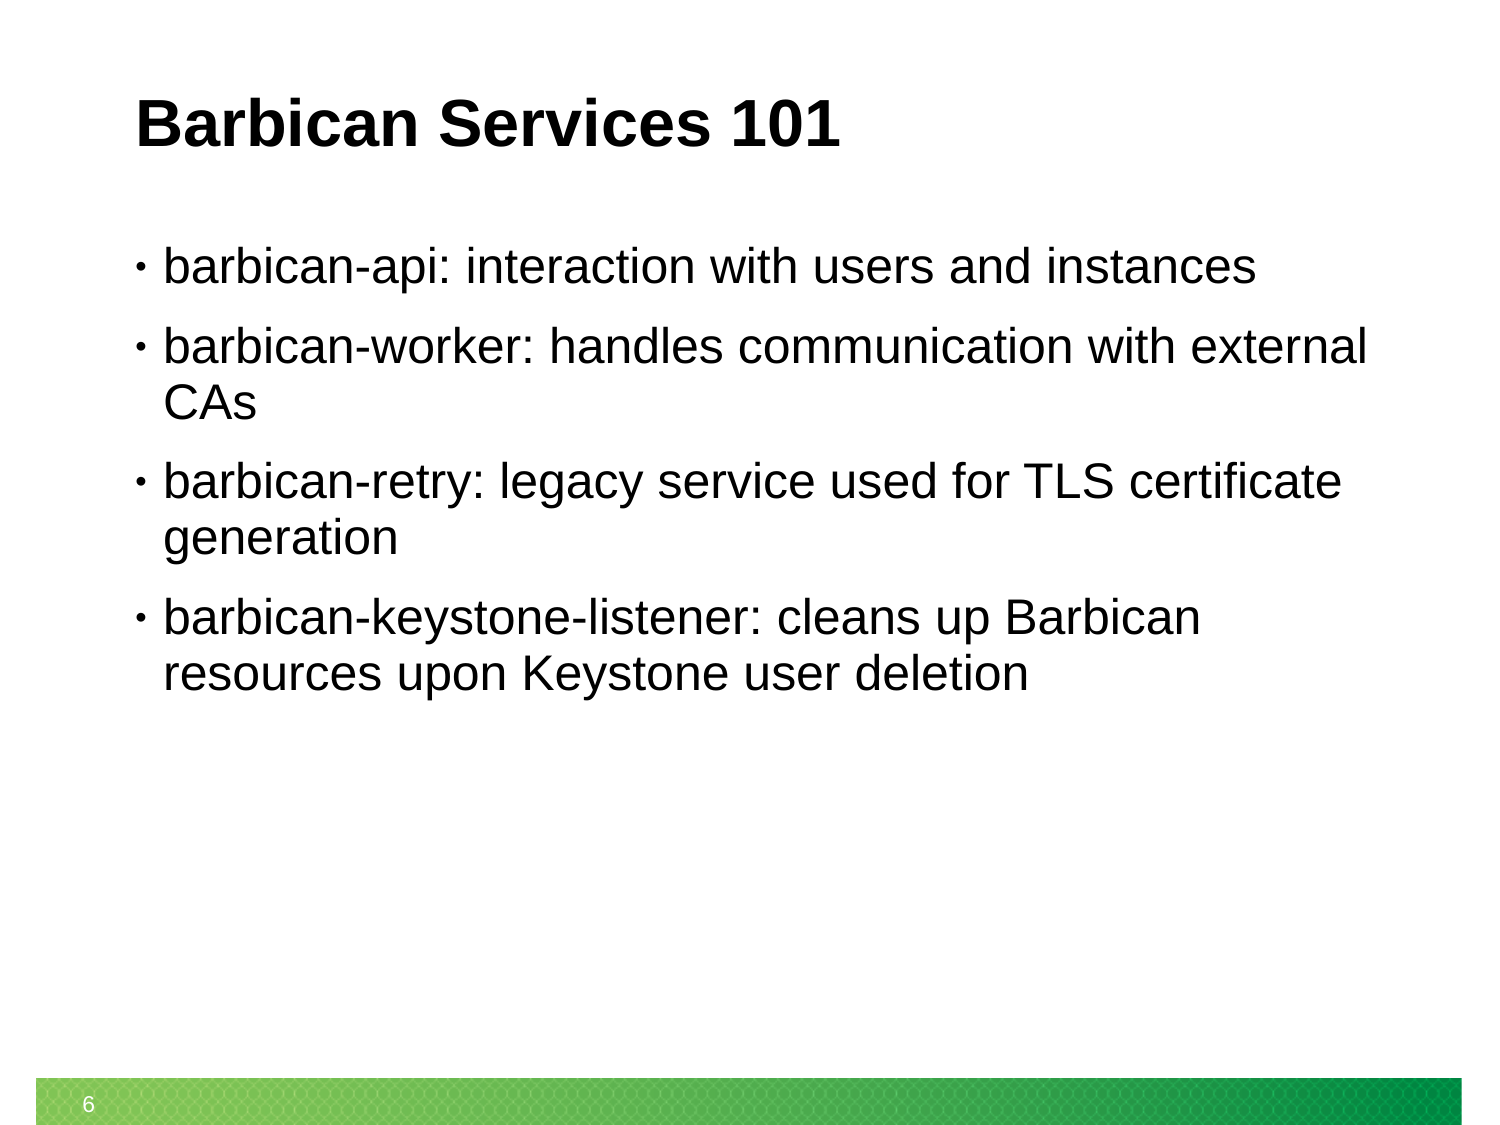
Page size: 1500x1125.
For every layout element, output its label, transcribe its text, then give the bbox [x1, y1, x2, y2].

list barbican-api: interaction with users and instances barbican-worker: handles communication with external CAs barbican-retry: legacy service used for TLS certificate generation barbican-keystone-listener: cleans up Barbican resources upon Keystone user deletion [135, 238, 1372, 892]
title Barbican Services 101 [135, 41, 1372, 204]
picture [36, 1078, 1462, 1125]
